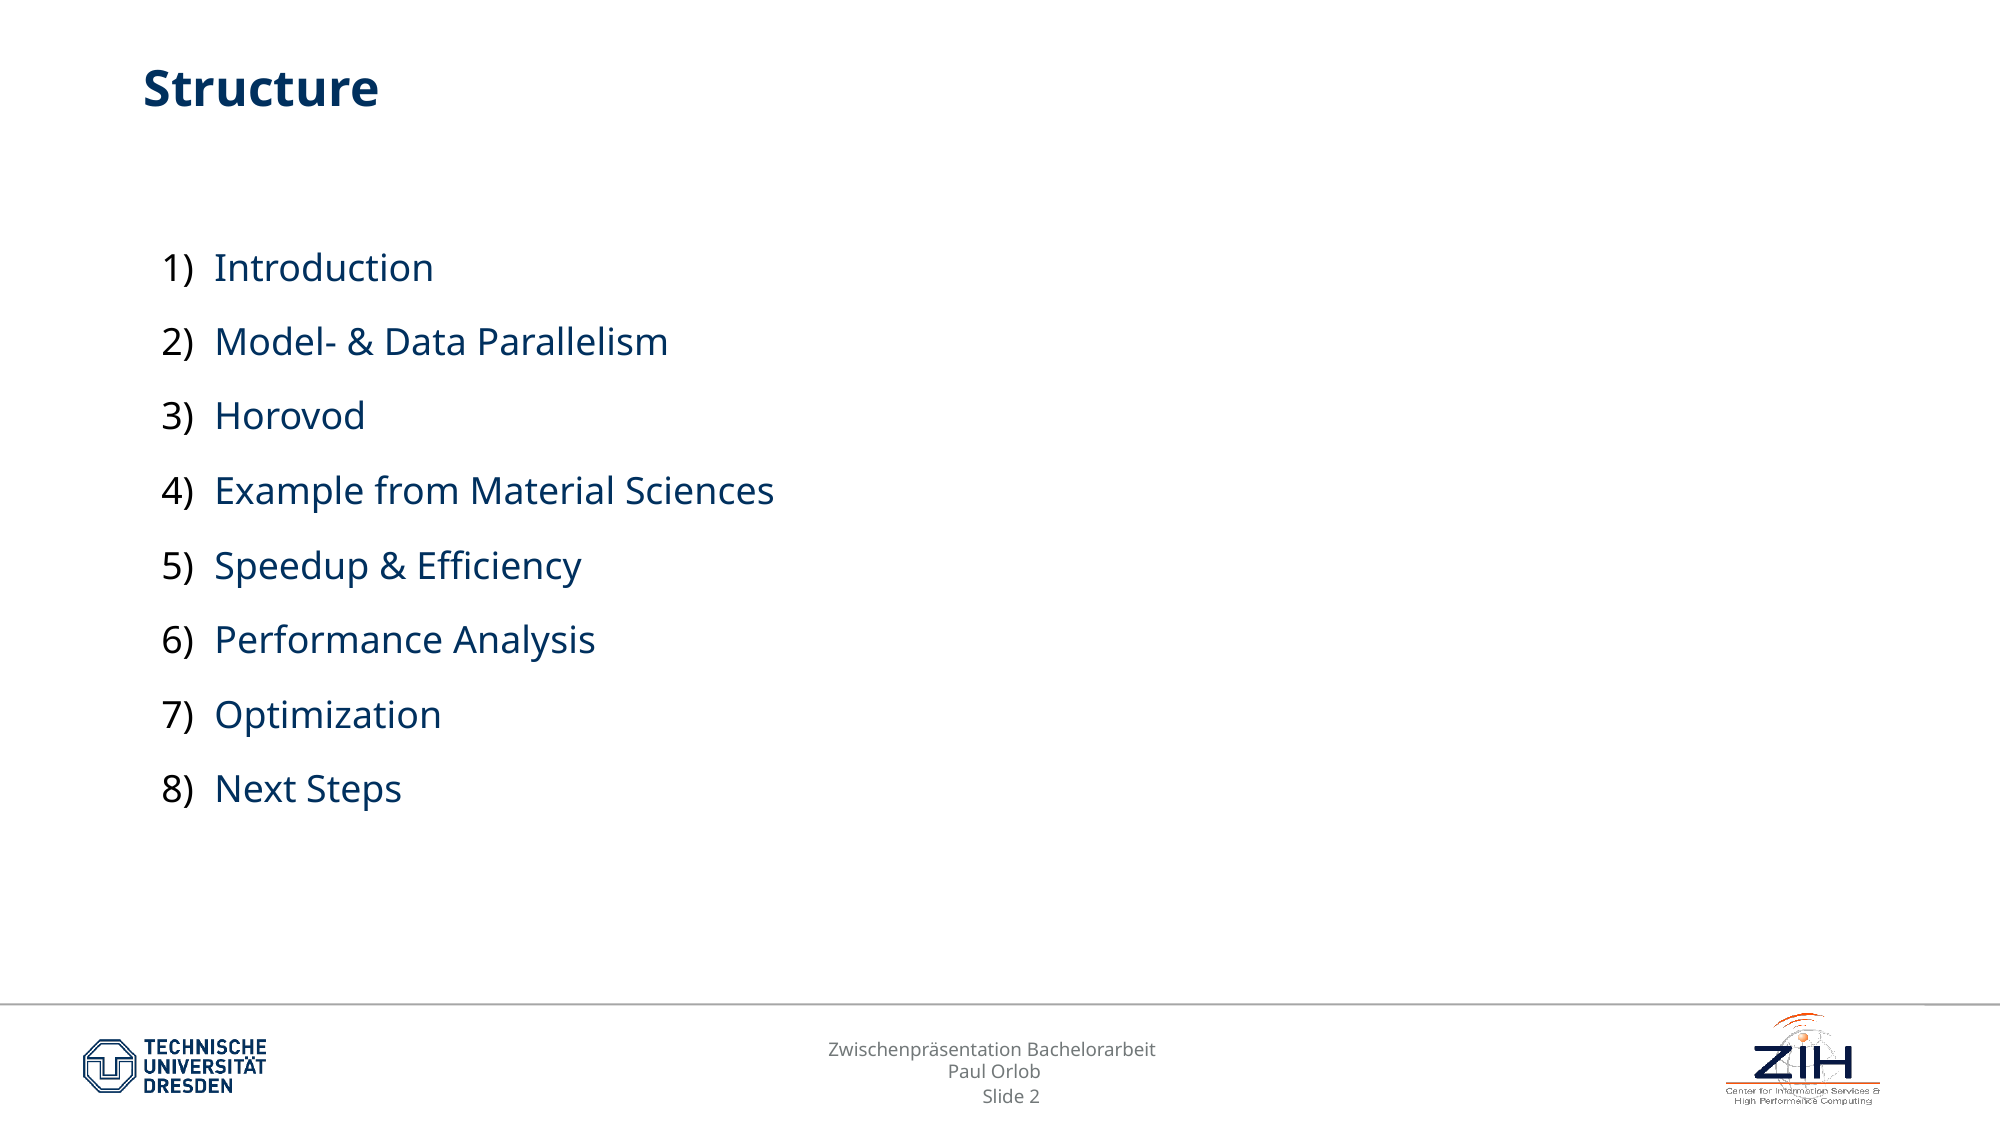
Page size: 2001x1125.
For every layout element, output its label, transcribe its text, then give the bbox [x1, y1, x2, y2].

list Introduction Model- & Data Parallelism Horovod Example from Material Sciences Speedup & Efficiency Performance Analysis Optimization Next Steps [143, 243, 1861, 957]
picture [1726, 1013, 1880, 1105]
picture [83, 1039, 266, 1093]
title Structure [143, 56, 1880, 169]
